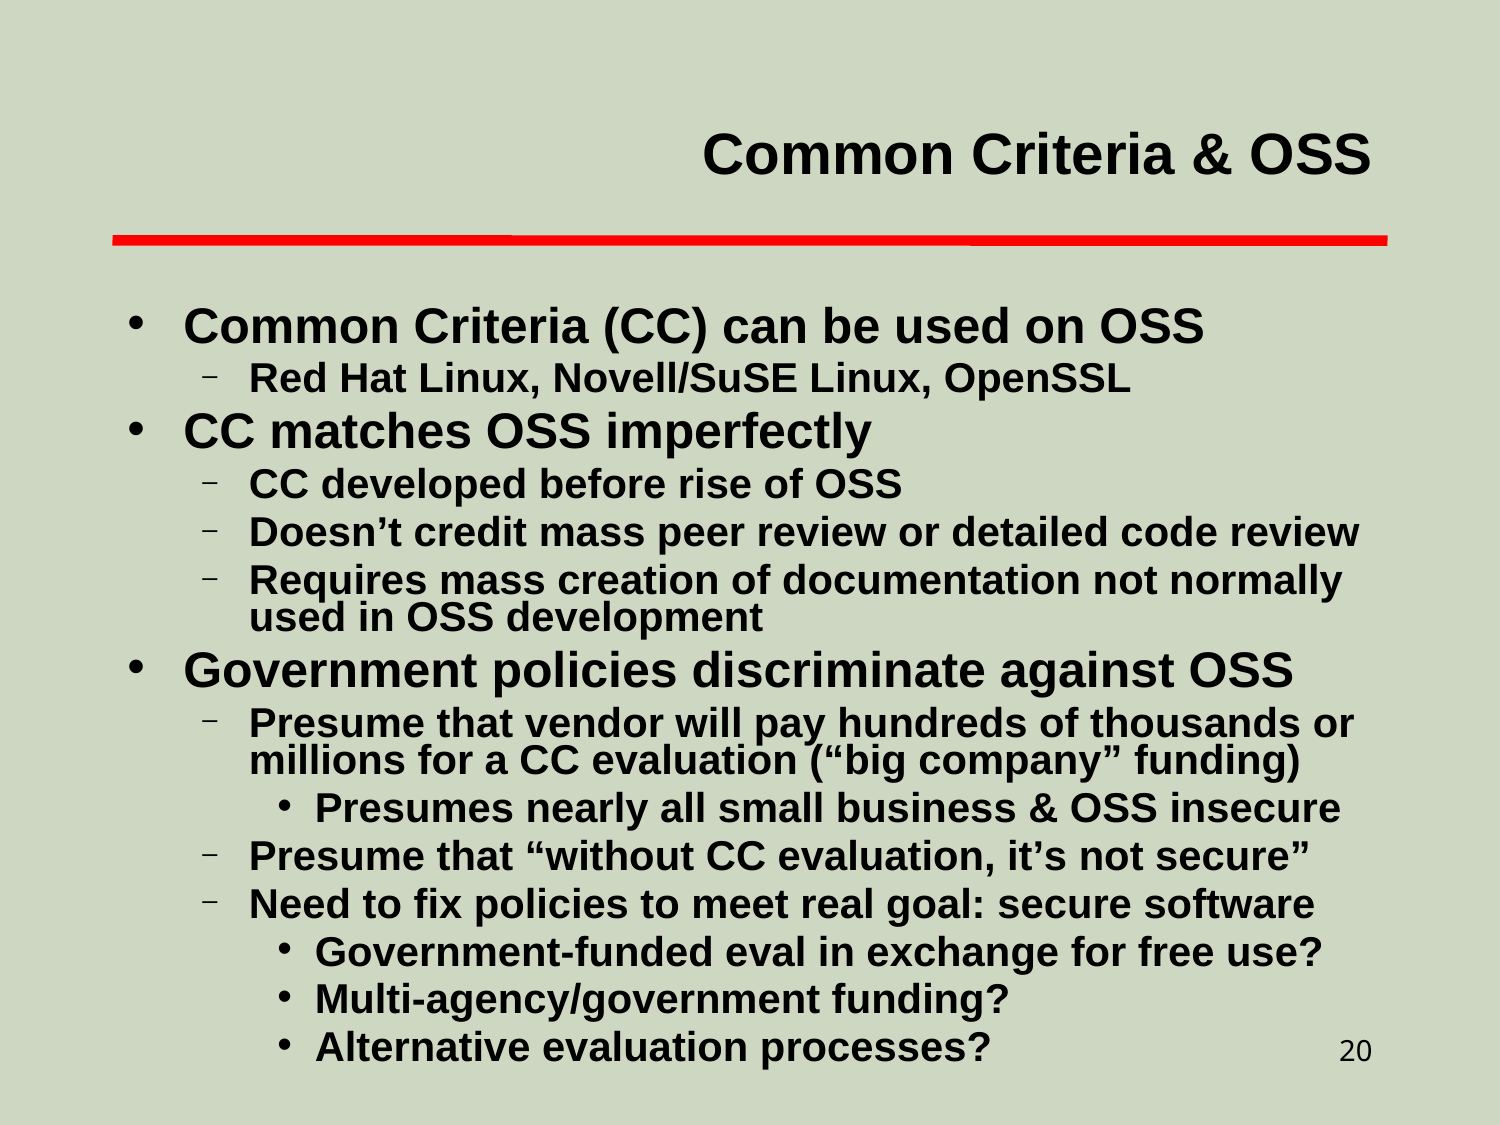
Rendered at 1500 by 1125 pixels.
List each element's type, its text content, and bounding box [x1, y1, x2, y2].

title Common Criteria & OSS [337, 85, 1388, 224]
list Common Criteria (CC) can be used on OSS Red Hat Linux, Novell/SuSE Linux, OpenSSL CC matches OSS imperfectly CC developed before rise of OSS Doesn’t credit mass peer review or detailed code review Requires mass creation of documentation not normally used in OSS development Government policies discriminate against OSS Presume that vendor will pay hundreds of thousands or millions for a CC evaluation (“big company” funding) Presumes nearly all small business & OSS insecure Presume that “without CC evaluation, it’s not secure” Need to fix policies to meet real goal: secure software Government-funded eval in exchange for free use? Multi-agency/government funding? Alternative evaluation processes? [112, 299, 1388, 1083]
